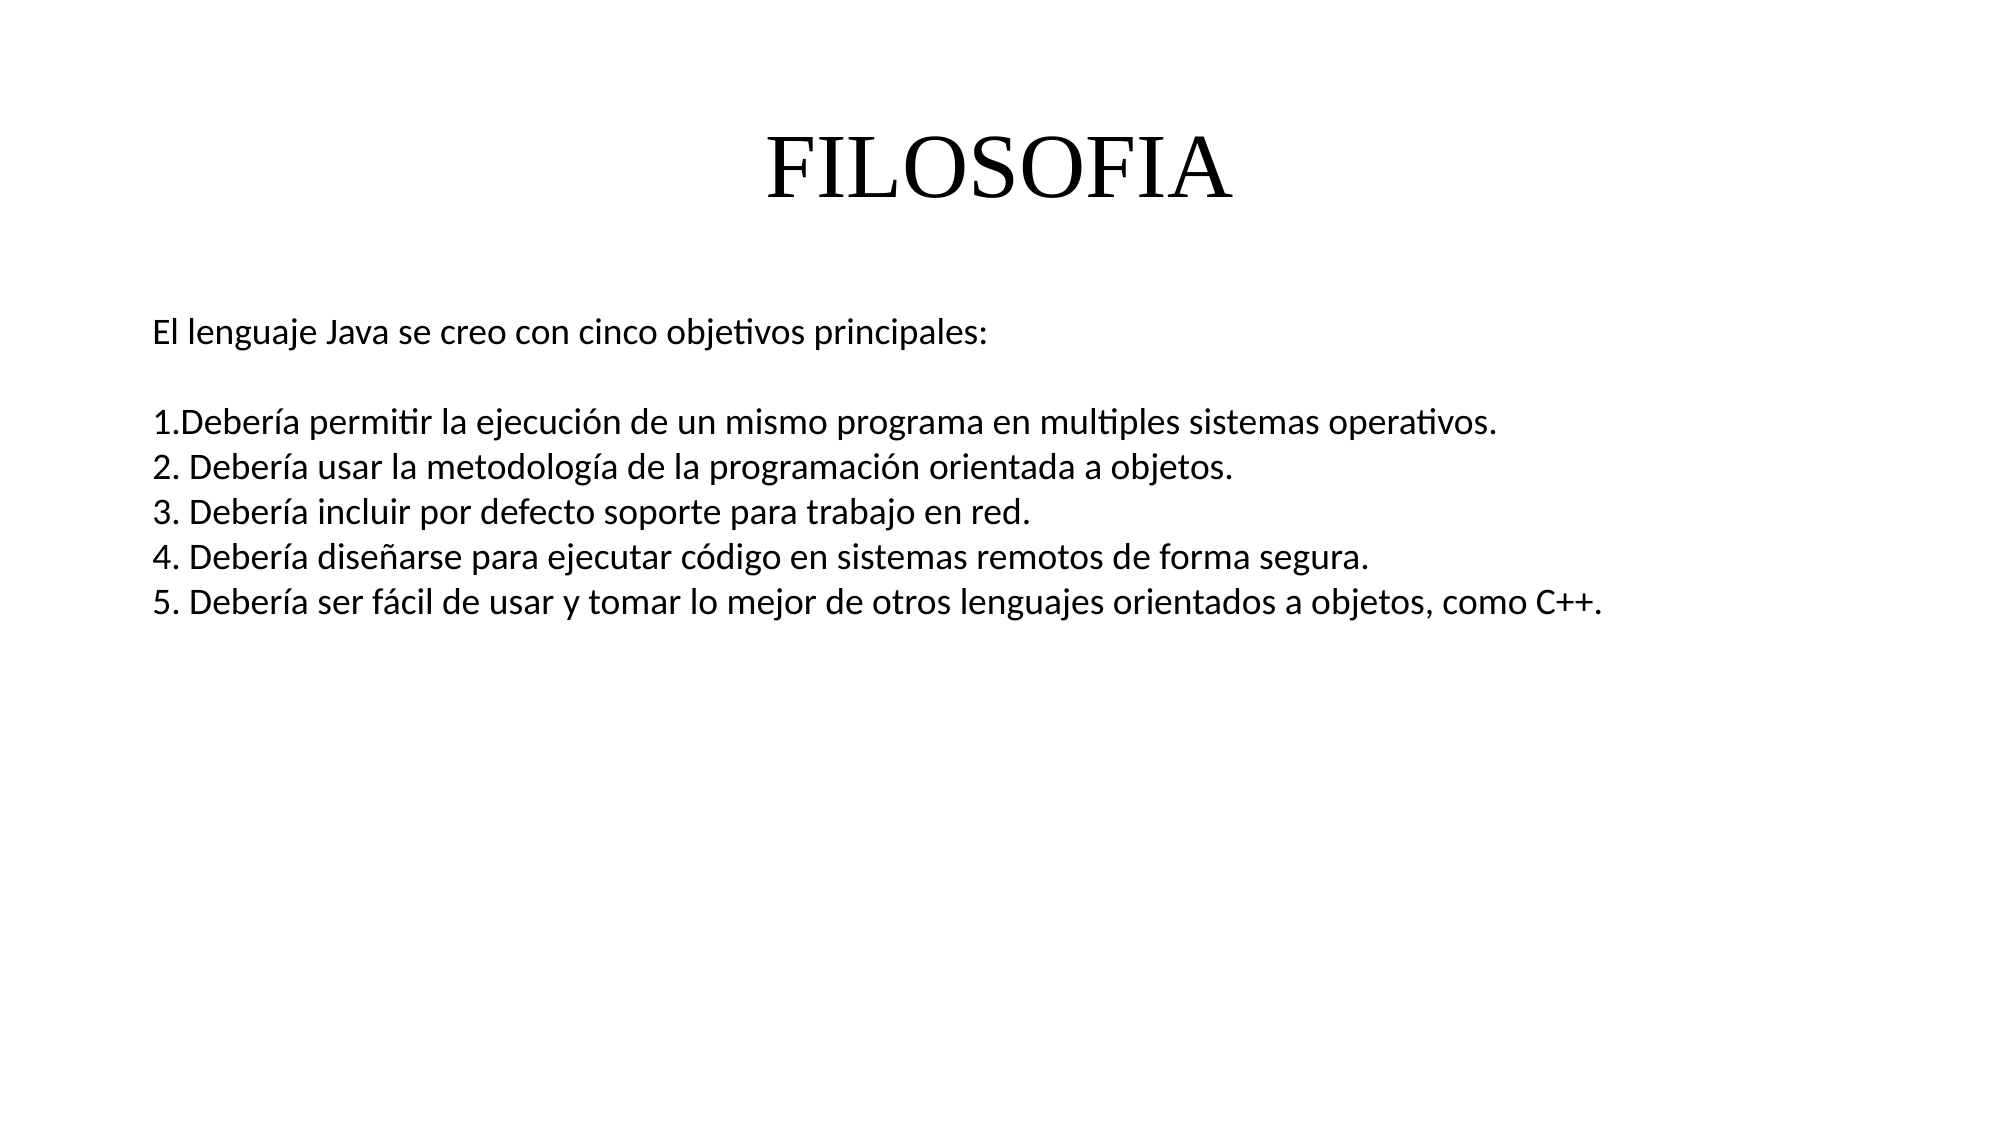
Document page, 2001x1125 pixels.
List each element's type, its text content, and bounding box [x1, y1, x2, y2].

text_box FILOSOFIA [137, 59, 1862, 277]
text_box El lenguaje Java se creo con cinco objetivos principales: 1.Debería permitir la ejecución de un mismo programa en multiples sistemas operativos. 2. Debería usar la metodología de la programación orientada a objetos. 3. Debería incluir por defecto soporte para trabajo en red. 4. Debería diseñarse para ejecutar código en sistemas remotos de forma segura. 5. Debería ser fácil de usar y tomar lo mejor de otros lenguajes orientados a objetos, como C++. [137, 299, 1862, 1013]
